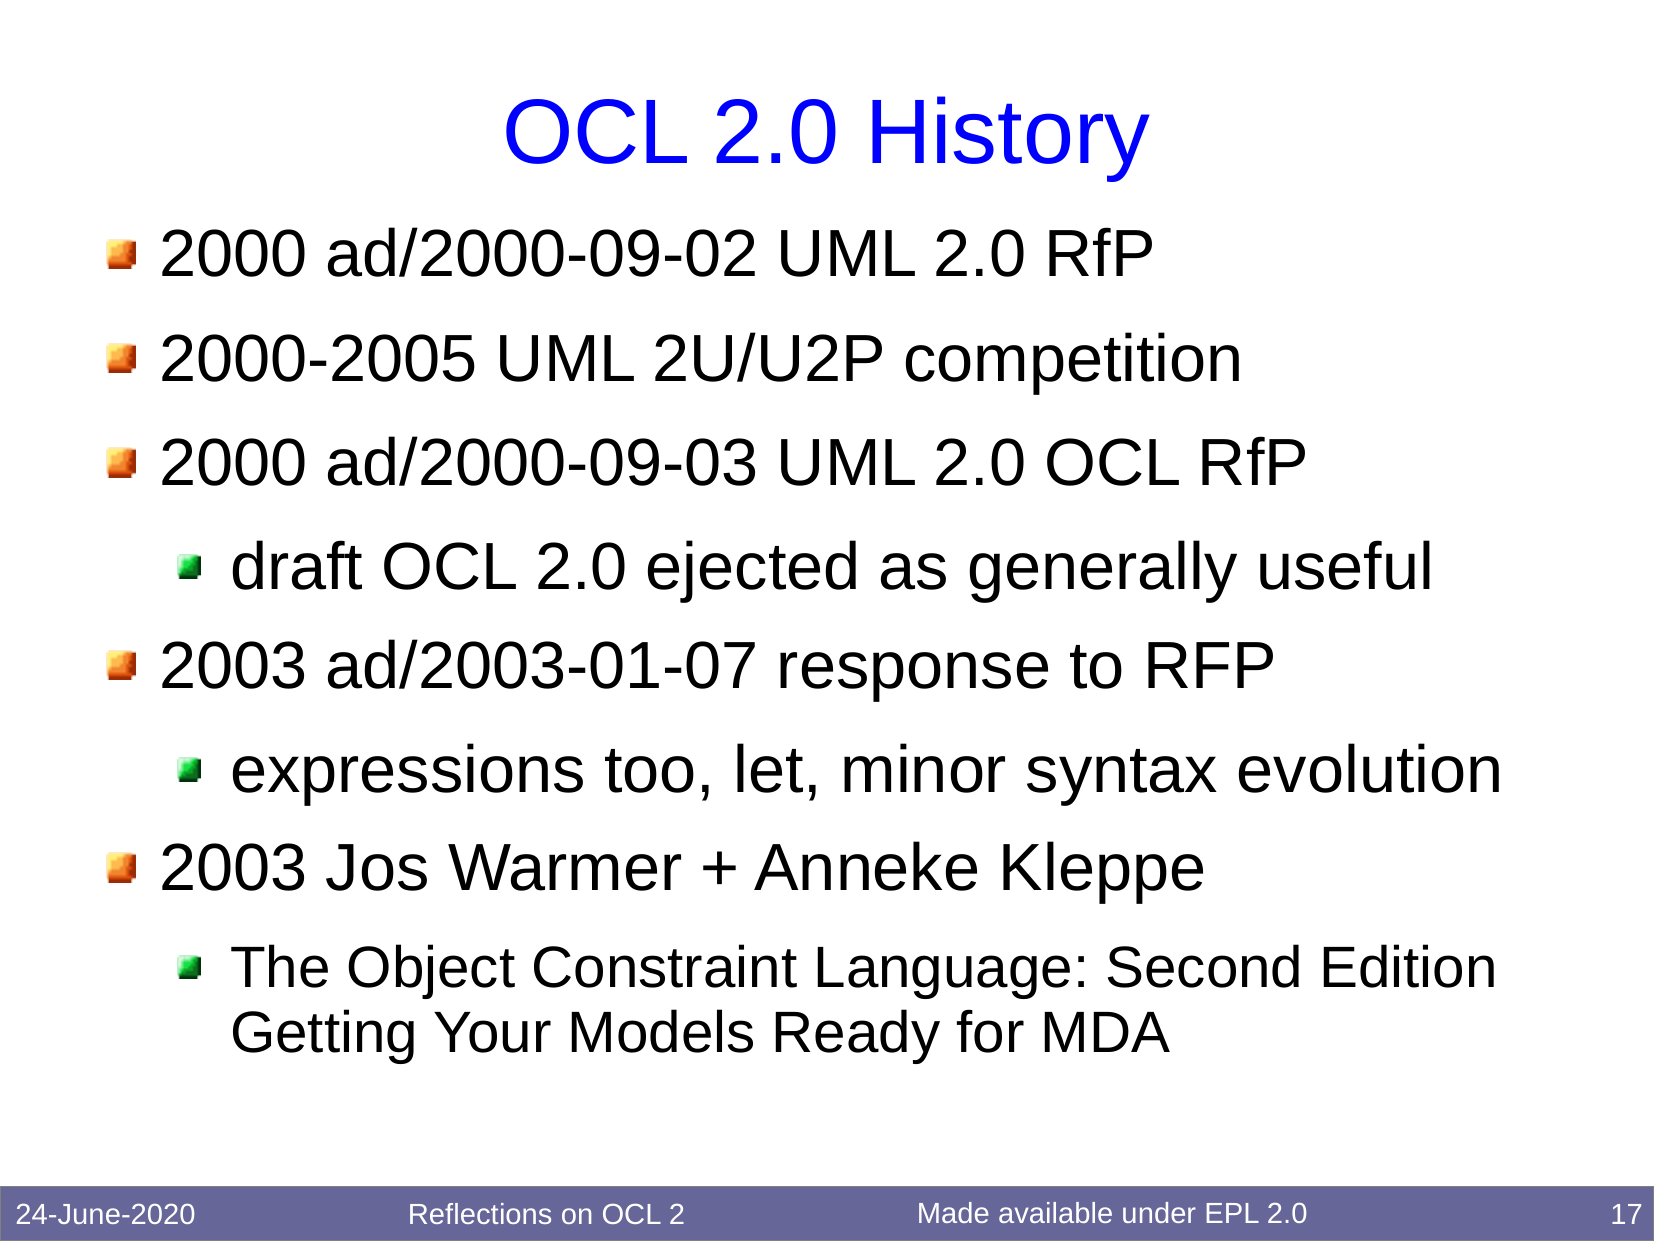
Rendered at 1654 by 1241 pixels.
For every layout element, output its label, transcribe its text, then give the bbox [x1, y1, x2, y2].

list 2000 ad/2000-09-02 UML 2.0 RfP 2000-2005 UML 2U/U2P competition 2000 ad/2000-09-03 UML 2.0 OCL RfP draft OCL 2.0 ejected as generally useful 2003 ad/2003-01-07 response to RFP expressions too, let, minor syntax evolution 2003 Jos Warmer + Anneke Kleppe The Object Constraint Language: Second Edition Getting Your Models Ready for MDA [88, 216, 1615, 1152]
title OCL 2.0 History [82, 49, 1571, 215]
